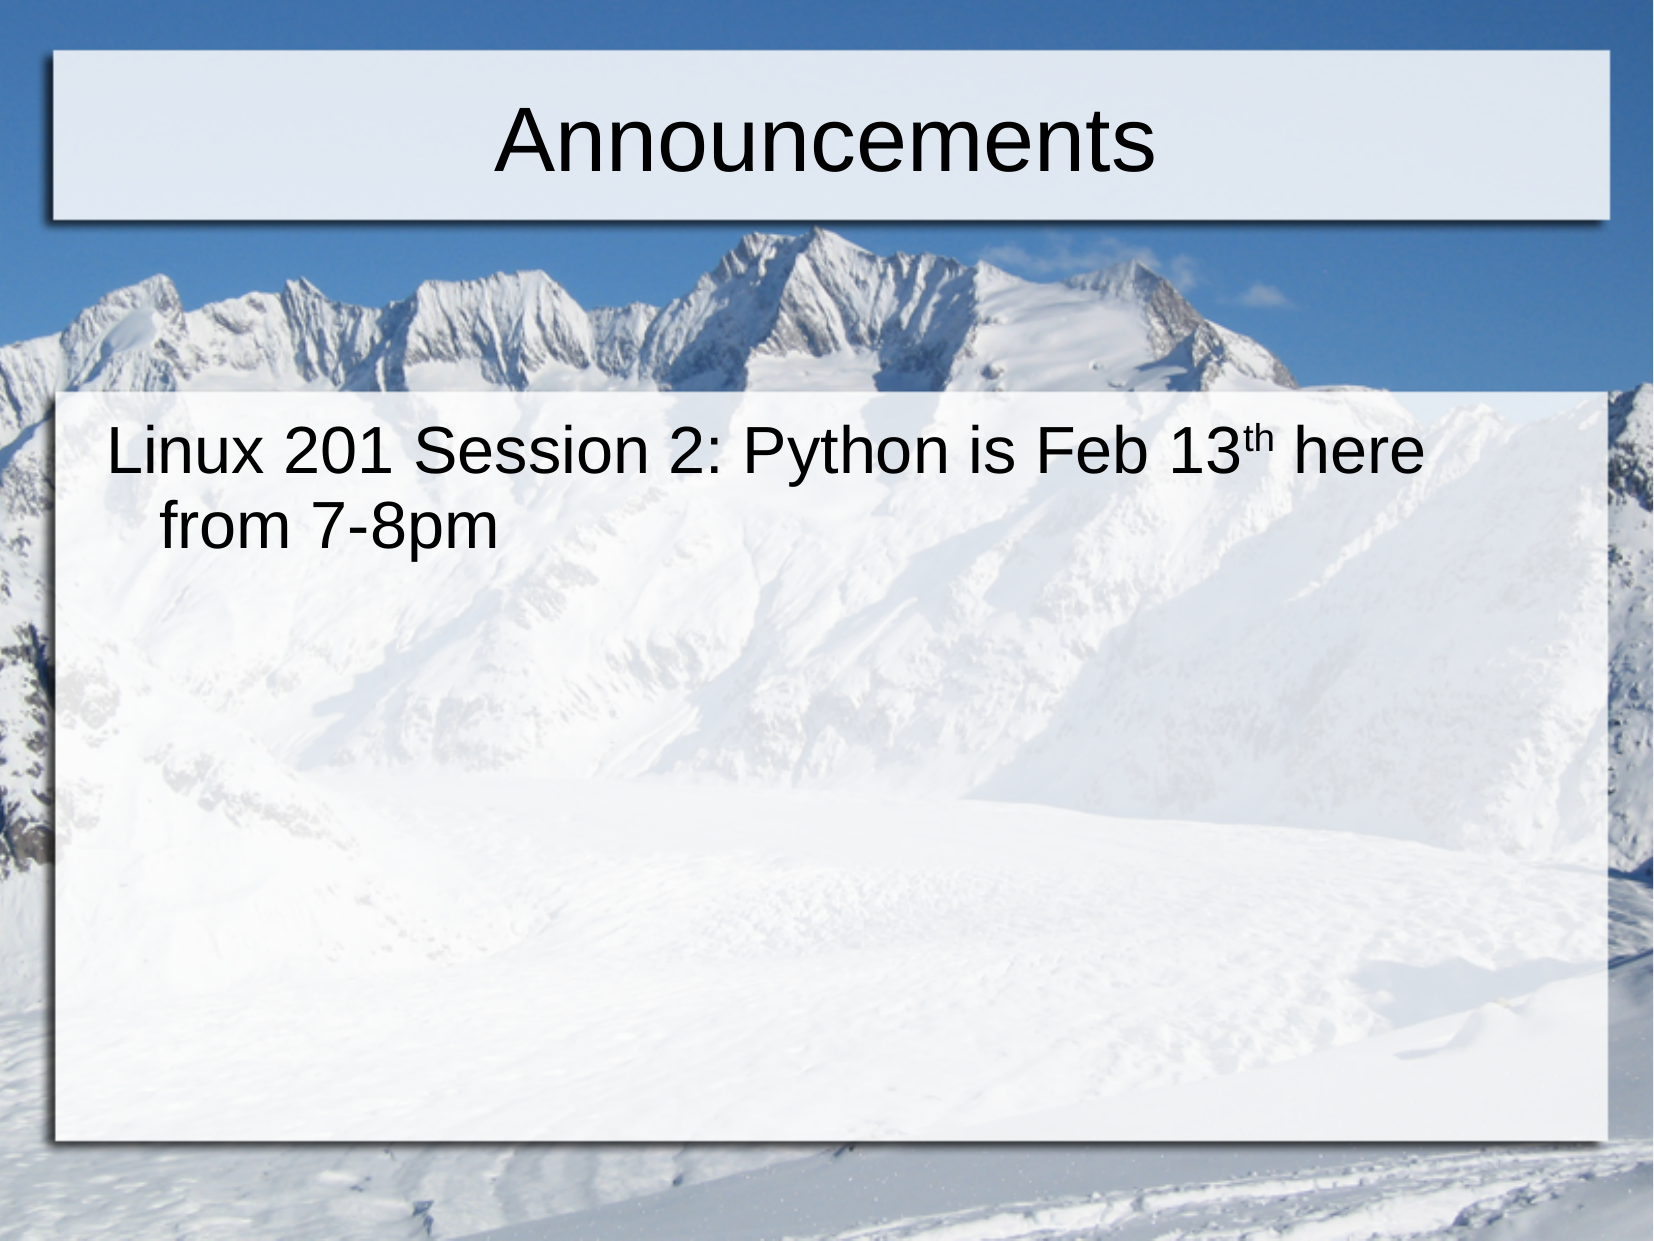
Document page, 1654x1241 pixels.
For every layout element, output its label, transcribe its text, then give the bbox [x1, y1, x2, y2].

title Announcements [58, 61, 1594, 219]
picture [0, 0, 1654, 1241]
list Linux 201 Session 2: Python is Feb 13th here from 7-8pm [88, 413, 1571, 1126]
